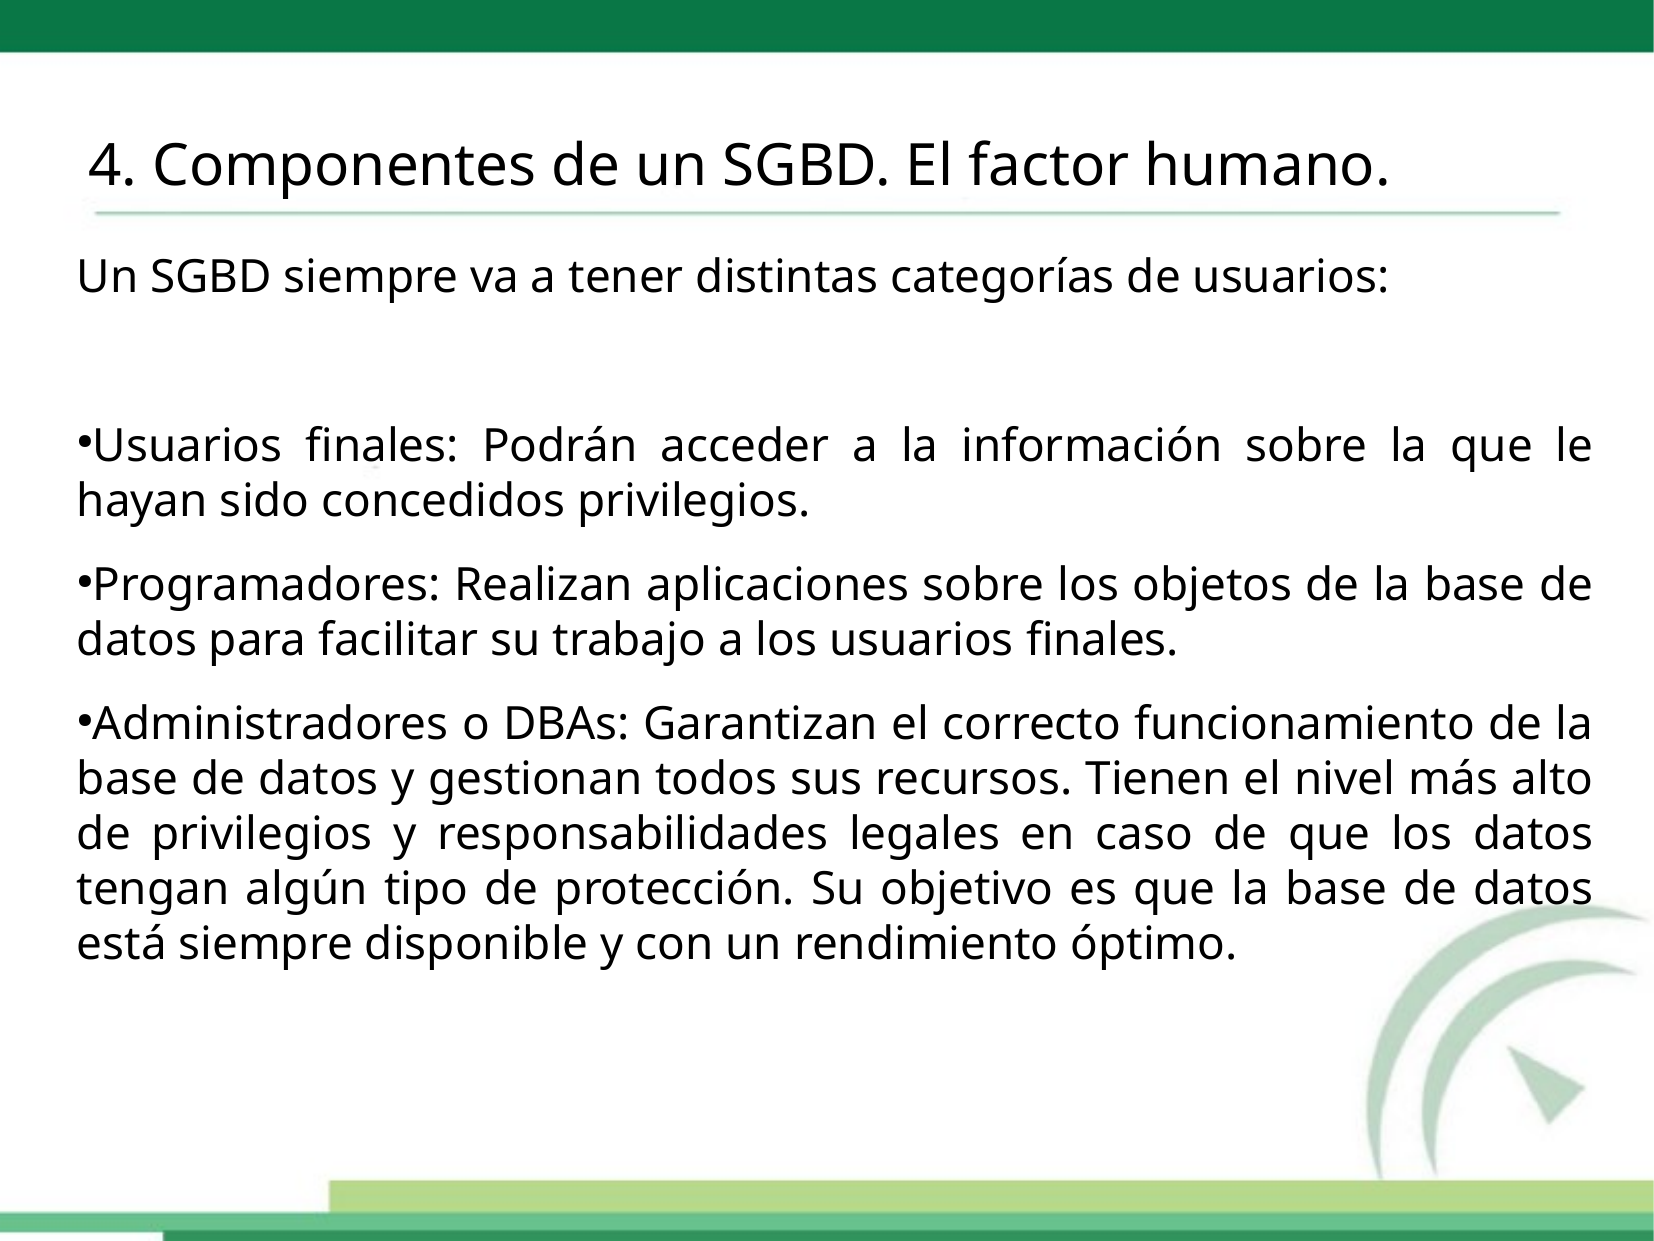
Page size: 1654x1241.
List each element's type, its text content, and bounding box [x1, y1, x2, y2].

list Un SGBD siempre va a tener distintas categorías de usuarios: Usuarios finales: Podrán acceder a la información sobre la que le hayan sido concedidos privilegios. Programadores: Realizan aplicaciones sobre los objetos de la base de datos para facilitar su trabajo a los usuarios finales. Administradores o DBAs: Garantizan el correcto funcionamiento de la base de datos y gestionan todos sus recursos. Tienen el nivel más alto de privilegios y responsabilidades legales en caso de que los datos tengan algún tipo de protección. Su objetivo es que la base de datos está siempre disponible y con un rendimiento óptimo. [76, 246, 1595, 1051]
title 4. Componentes de un SGBD. El factor humano. [88, 58, 1577, 246]
